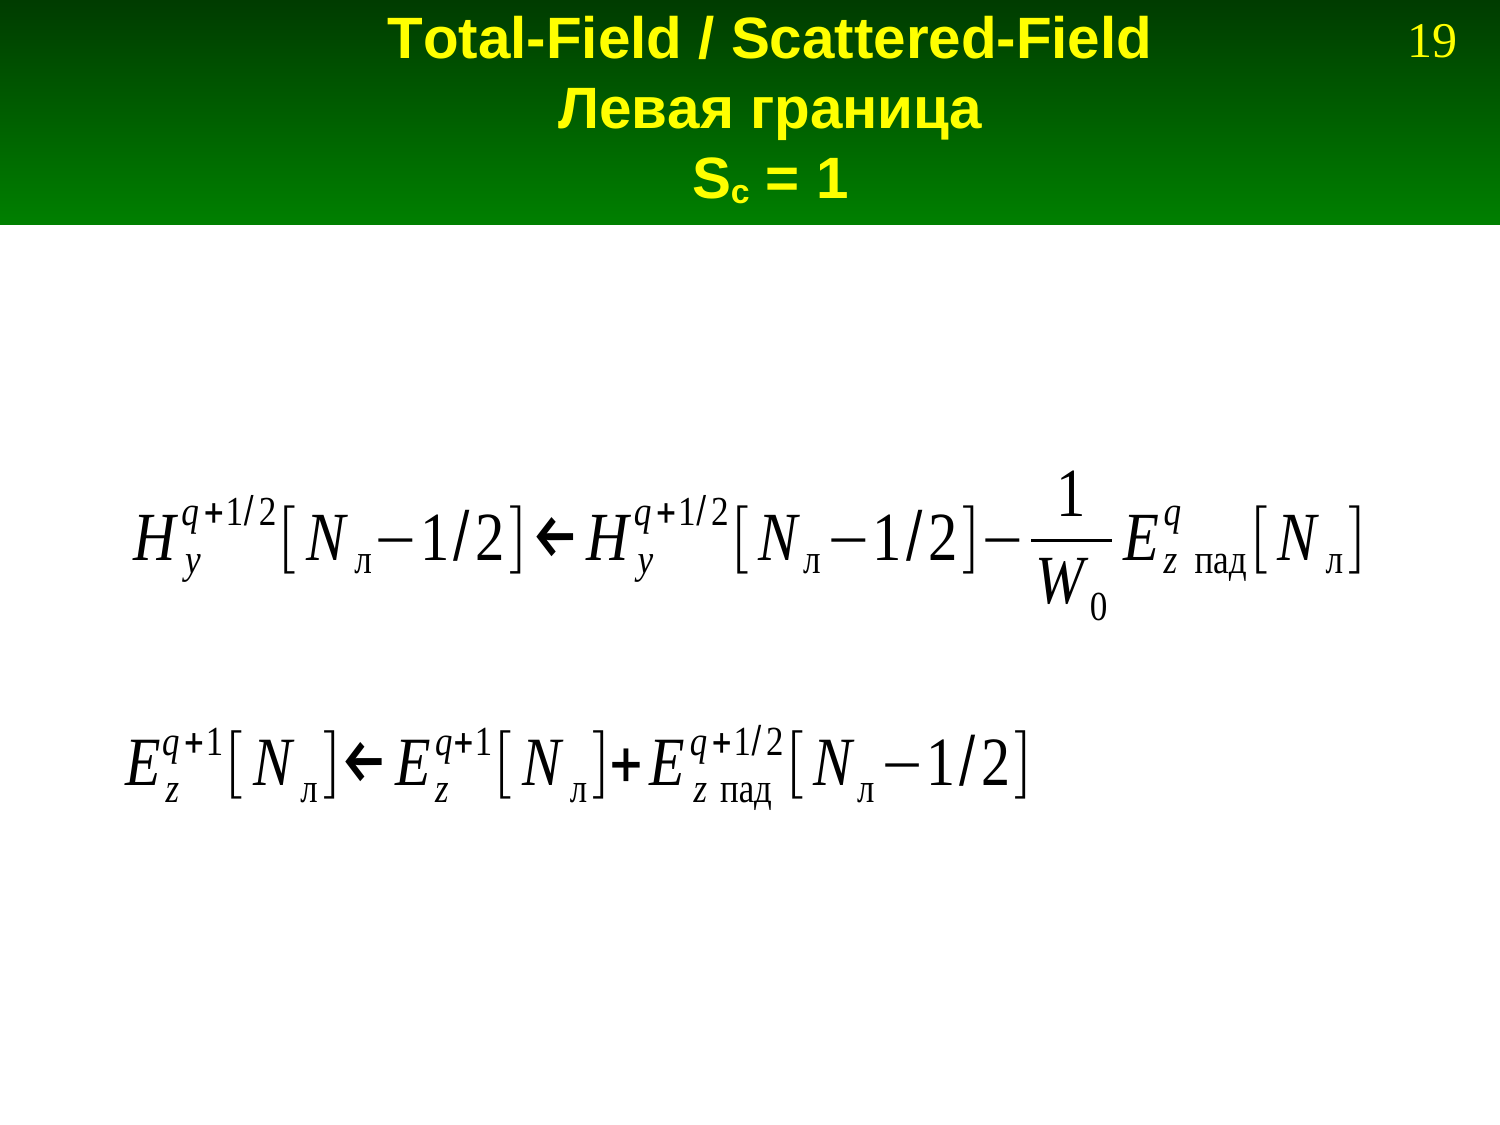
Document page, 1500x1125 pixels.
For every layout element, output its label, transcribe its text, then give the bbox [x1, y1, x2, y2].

chart [107, 715, 1046, 813]
chart [115, 456, 1378, 631]
title Total-Field / Scattered-Field Левая граница Sc = 1 [100, 0, 1441, 226]
